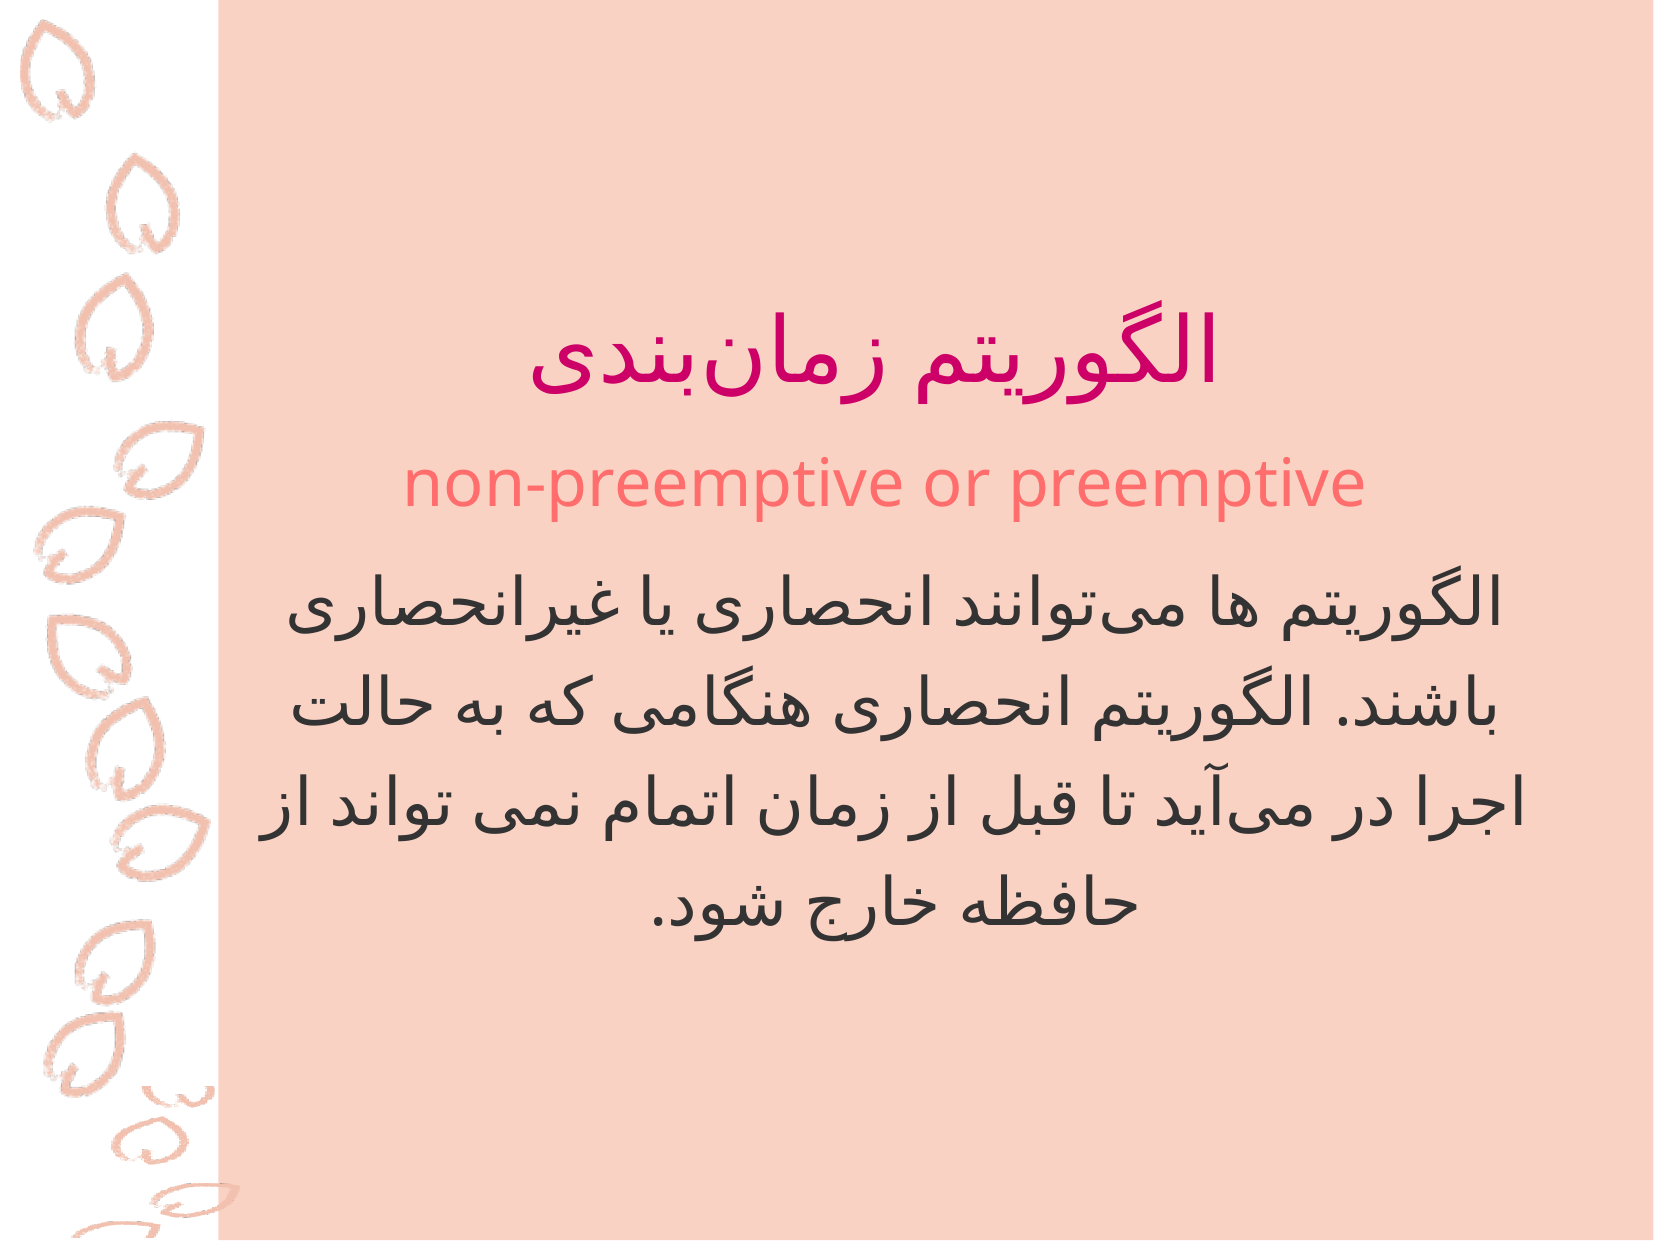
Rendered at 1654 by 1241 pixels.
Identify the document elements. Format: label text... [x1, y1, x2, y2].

title non-preemptive or preemptive [141, 408, 1630, 553]
picture [20, 19, 247, 1238]
list الگوریتم ها می‌توانند انحصاری یا غیرانحصاری باشند. الگوریتم انحصاری هنگامی که به حالت اجرا در می‌آید تا قبل از زمان اتمام نمی تواند از حافظه خارج شود. [249, 553, 1543, 1118]
title الگوریتم زمان‌بندی [183, 256, 1567, 408]
